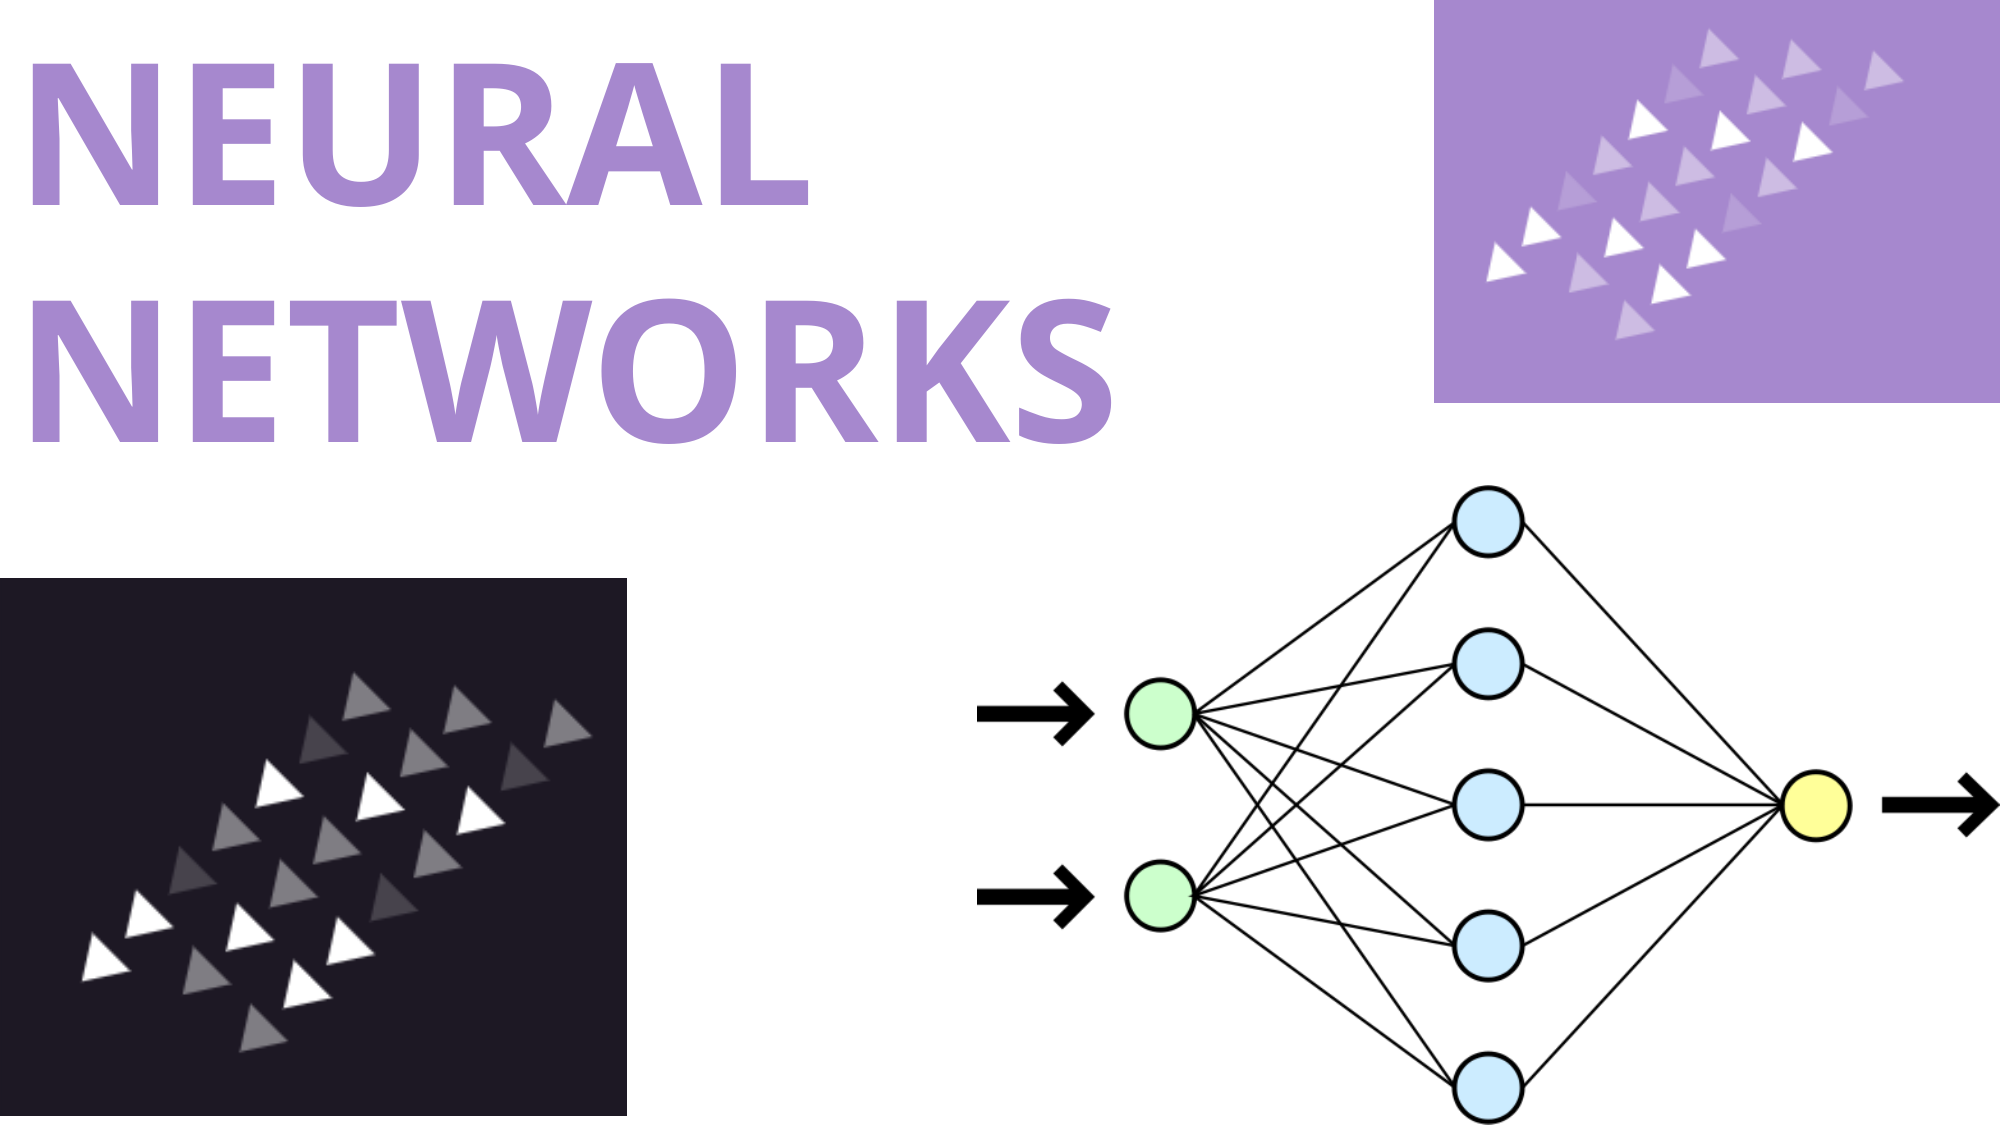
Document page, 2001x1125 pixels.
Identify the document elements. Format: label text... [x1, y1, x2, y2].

picture [1434, 0, 2000, 403]
text_box NEURAL NETWORKS [0, 0, 1224, 500]
picture [0, 578, 627, 1116]
picture [977, 485, 2000, 1125]
